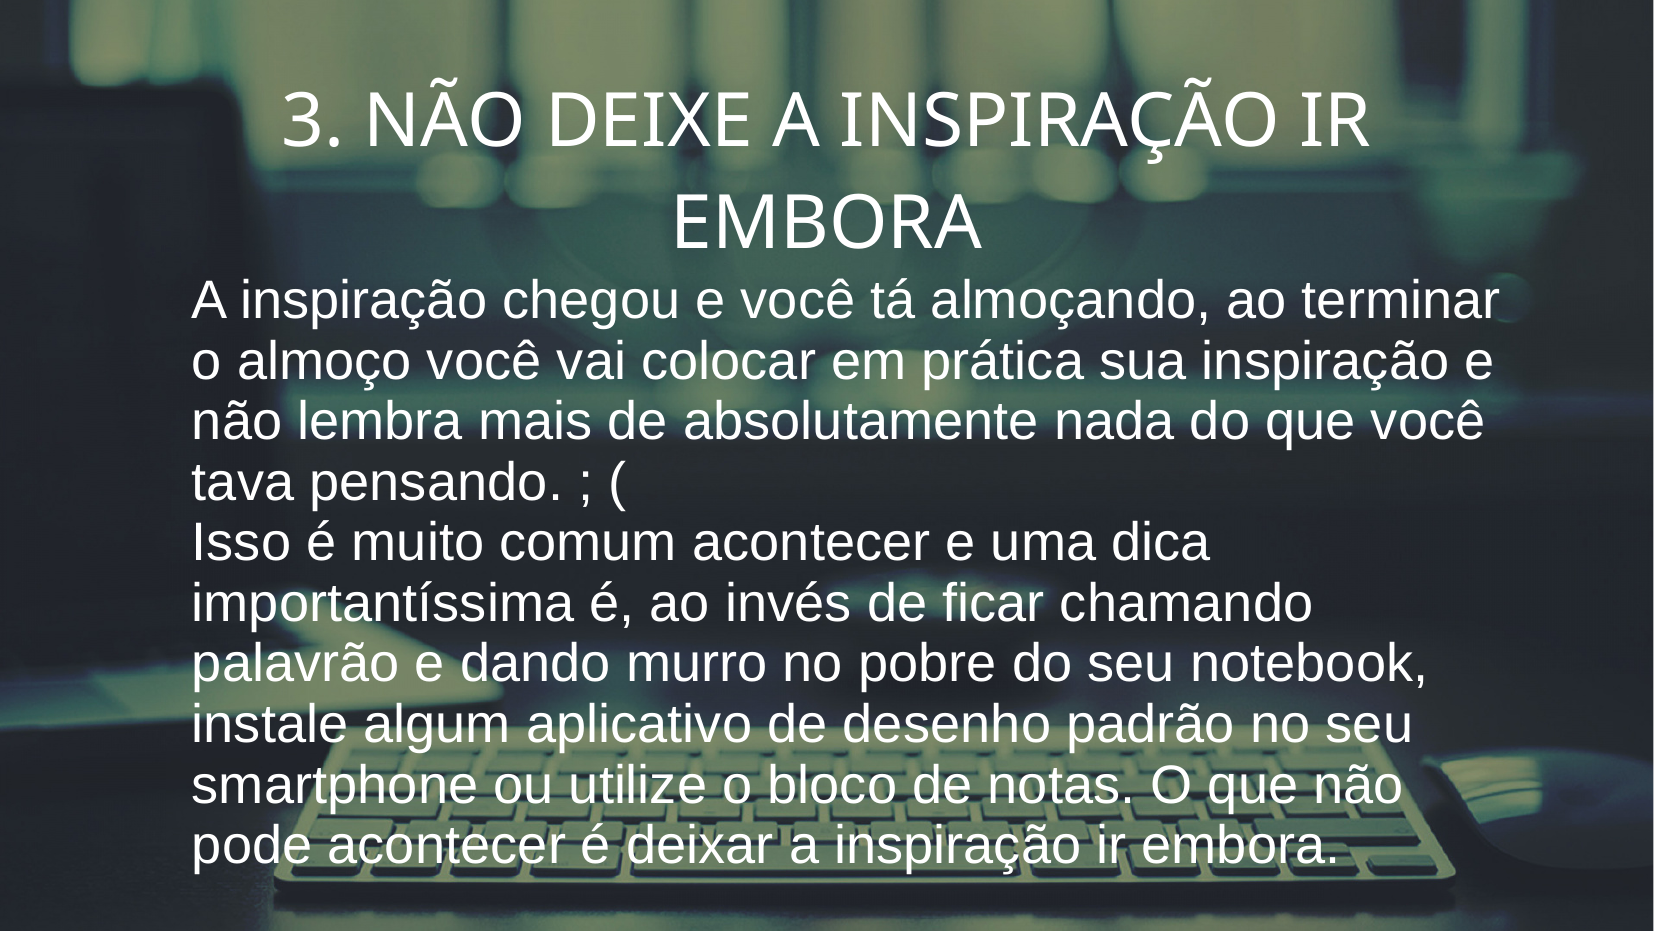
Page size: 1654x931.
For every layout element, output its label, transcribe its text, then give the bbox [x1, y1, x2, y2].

text_box A inspiração chegou e você tá almoçando, ao terminar o almoço você vai colocar em prática sua inspiração e não lembra mais de absolutamente nada do que você tava pensando. ; ( Isso é muito comum acontecer e uma dica importantíssima é, ao invés de ficar chamando palavrão e dando murro no pobre do seu notebook, instale algum aplicativo de desenho padrão no seu smartphone ou utilize o bloco de notas. O que não pode acontecer é deixar a inspiração ir embora. [177, 262, 1536, 931]
picture [0, 0, 1654, 931]
text_box 3. NÃO DEIXE A INSPIRAÇÃO IR EMBORA [236, 59, 1418, 262]
